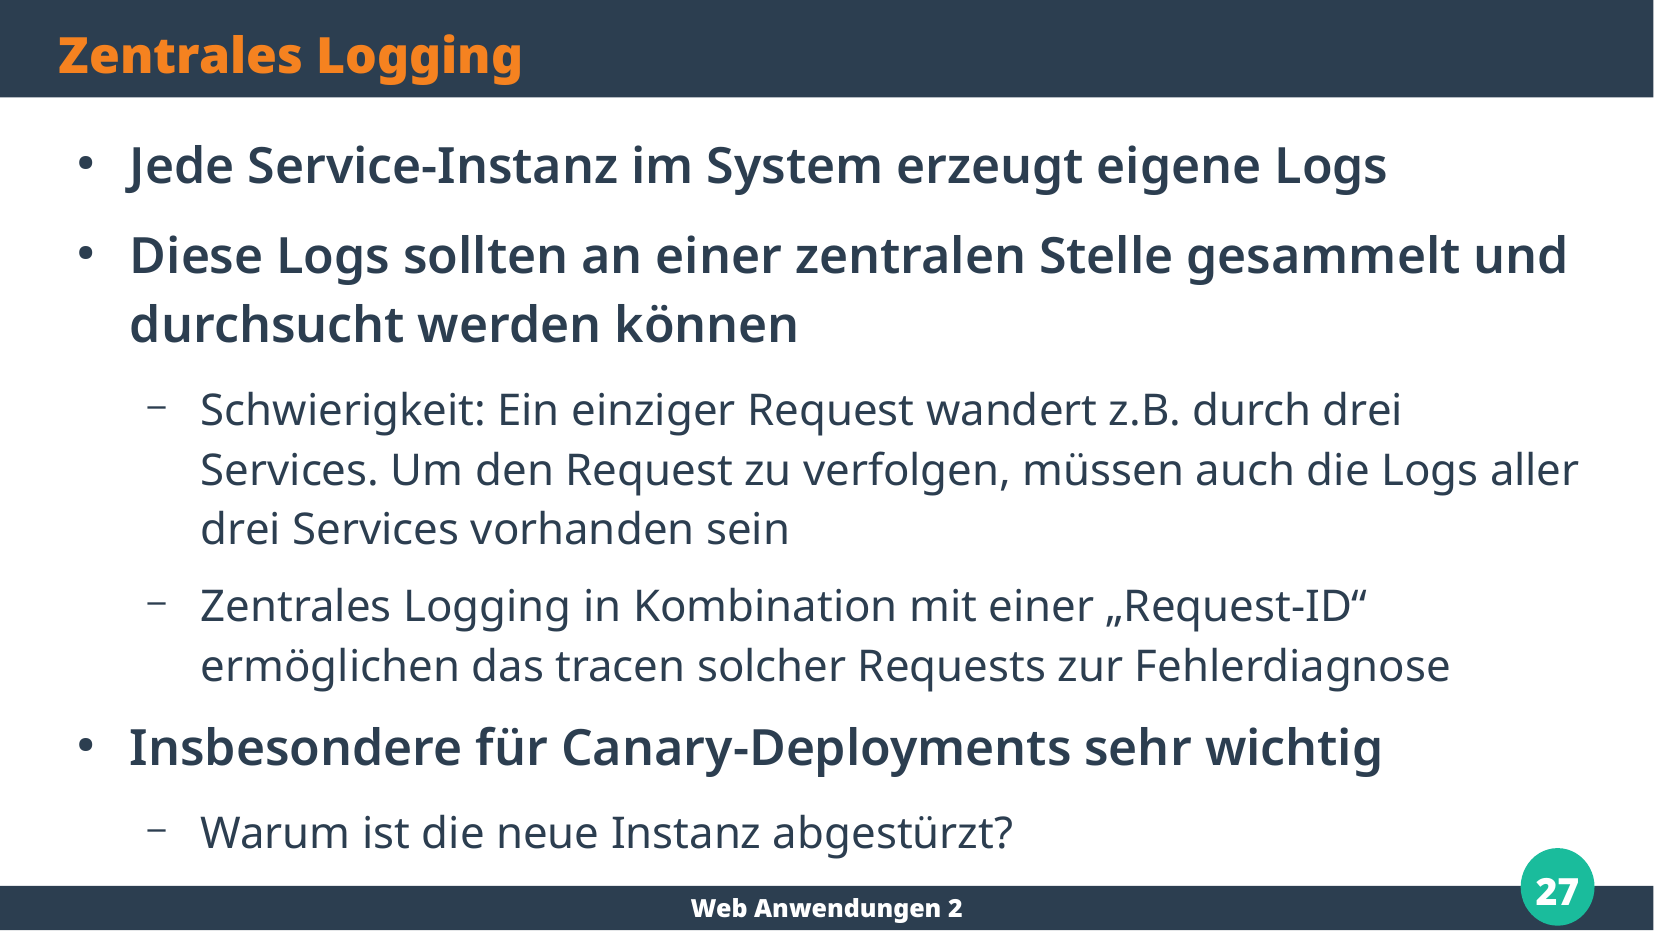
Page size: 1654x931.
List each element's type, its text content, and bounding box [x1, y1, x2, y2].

list Jede Service-Instanz im System erzeugt eigene Logs Diese Logs sollten an einer zentralen Stelle gesammelt und durchsucht werden können Schwierigkeit: Ein einziger Request wandert z.B. durch drei Services. Um den Request zu verfolgen, müssen auch die Logs aller drei Services vorhanden sein Zentrales Logging in Kombination mit einer „Request-ID“ ermöglichen das tracen solcher Requests zur Fehlerdiagnose Insbesondere für Canary-Deployments sehr wichtig Warum ist die neue Instanz abgestürzt? [59, 129, 1595, 864]
title Zentrales Logging [59, 8, 1595, 89]
